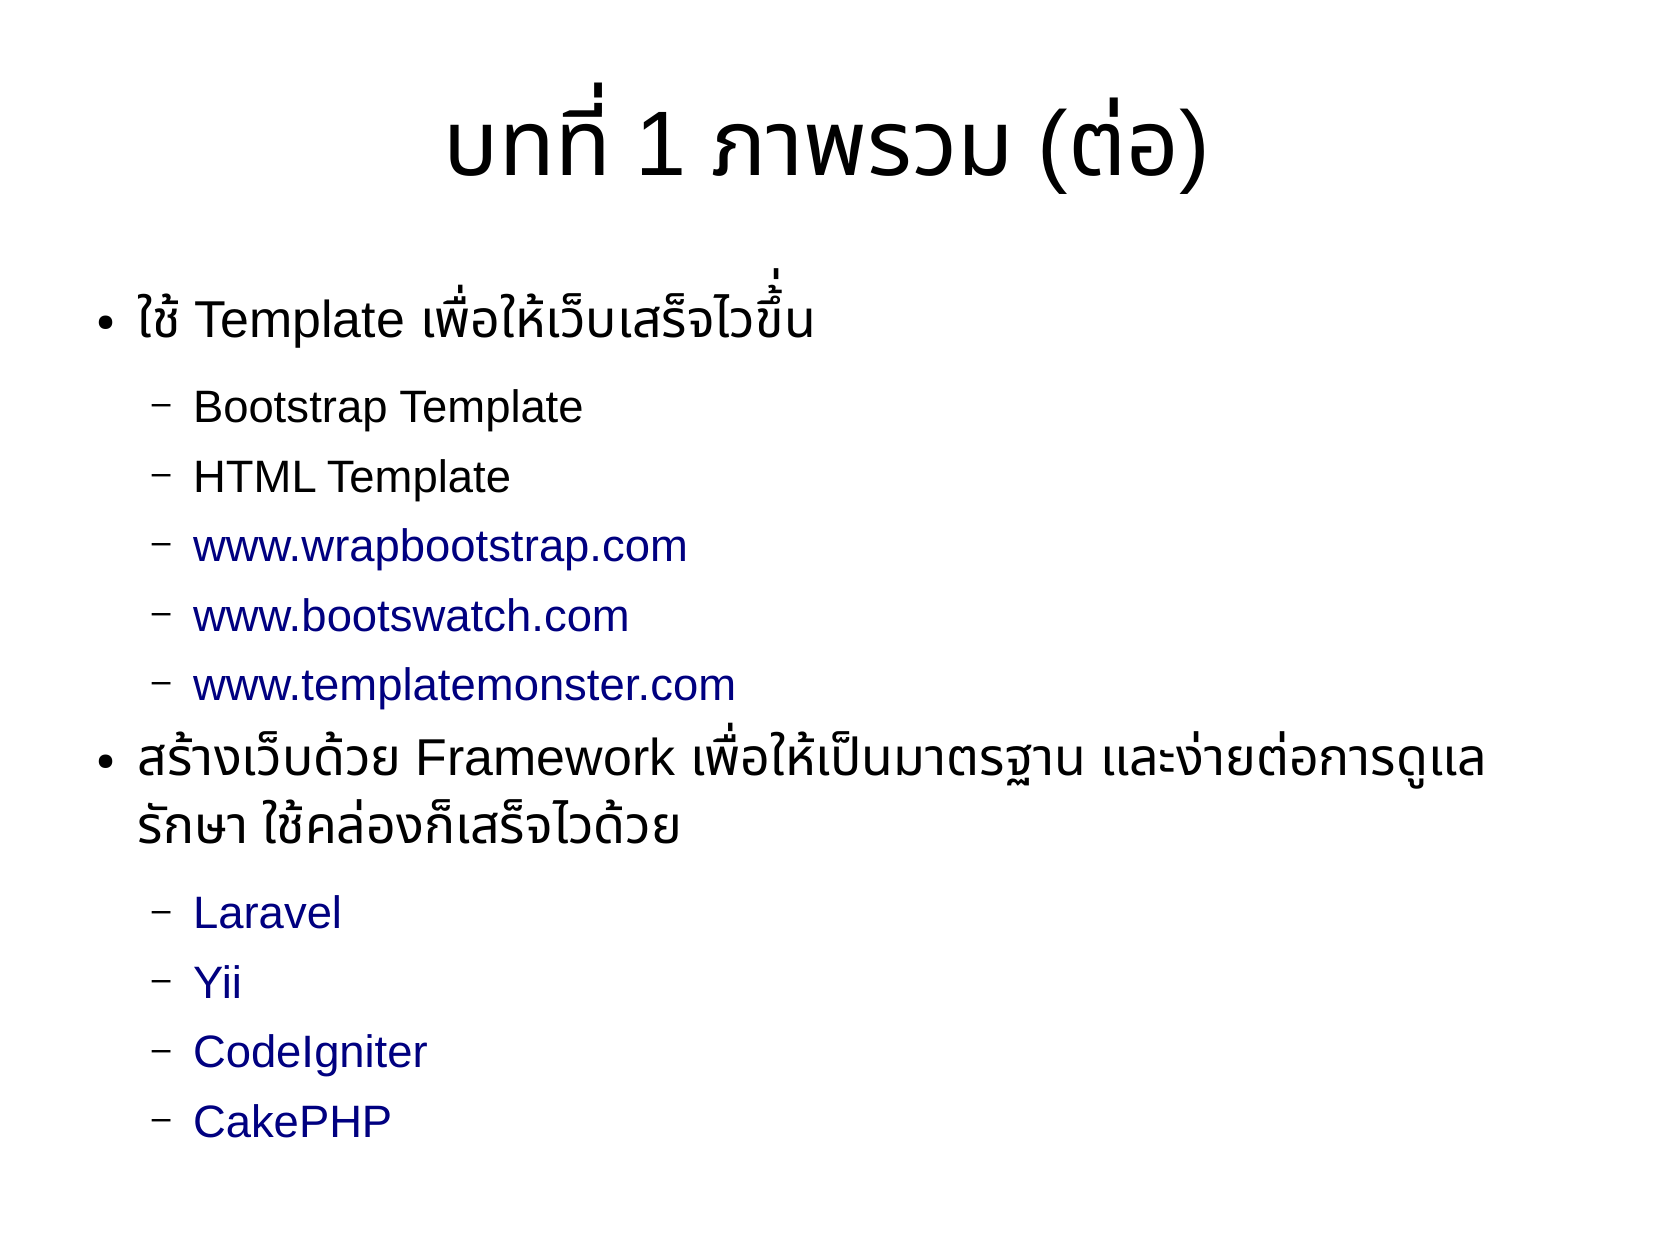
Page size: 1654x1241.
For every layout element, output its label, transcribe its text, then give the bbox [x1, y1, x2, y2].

title บทที่ 1 ภาพรวม (ต่อ) [82, 49, 1571, 257]
list ใช้ Template เพื่อให้เว็บเสร็จไวขึ้่น Bootstrap Template HTML Template www.wrapbootstrap.com www.bootswatch.com www.templatemonster.com สร้างเว็บด้วย Framework เพื่อให้เป็นมาตรฐาน และง่ายต่อการดูแลรักษา ใช้คล่องก็เสร็จไวด้วย Laravel Yii CodeIgniter CakePHP [82, 290, 1571, 1156]
